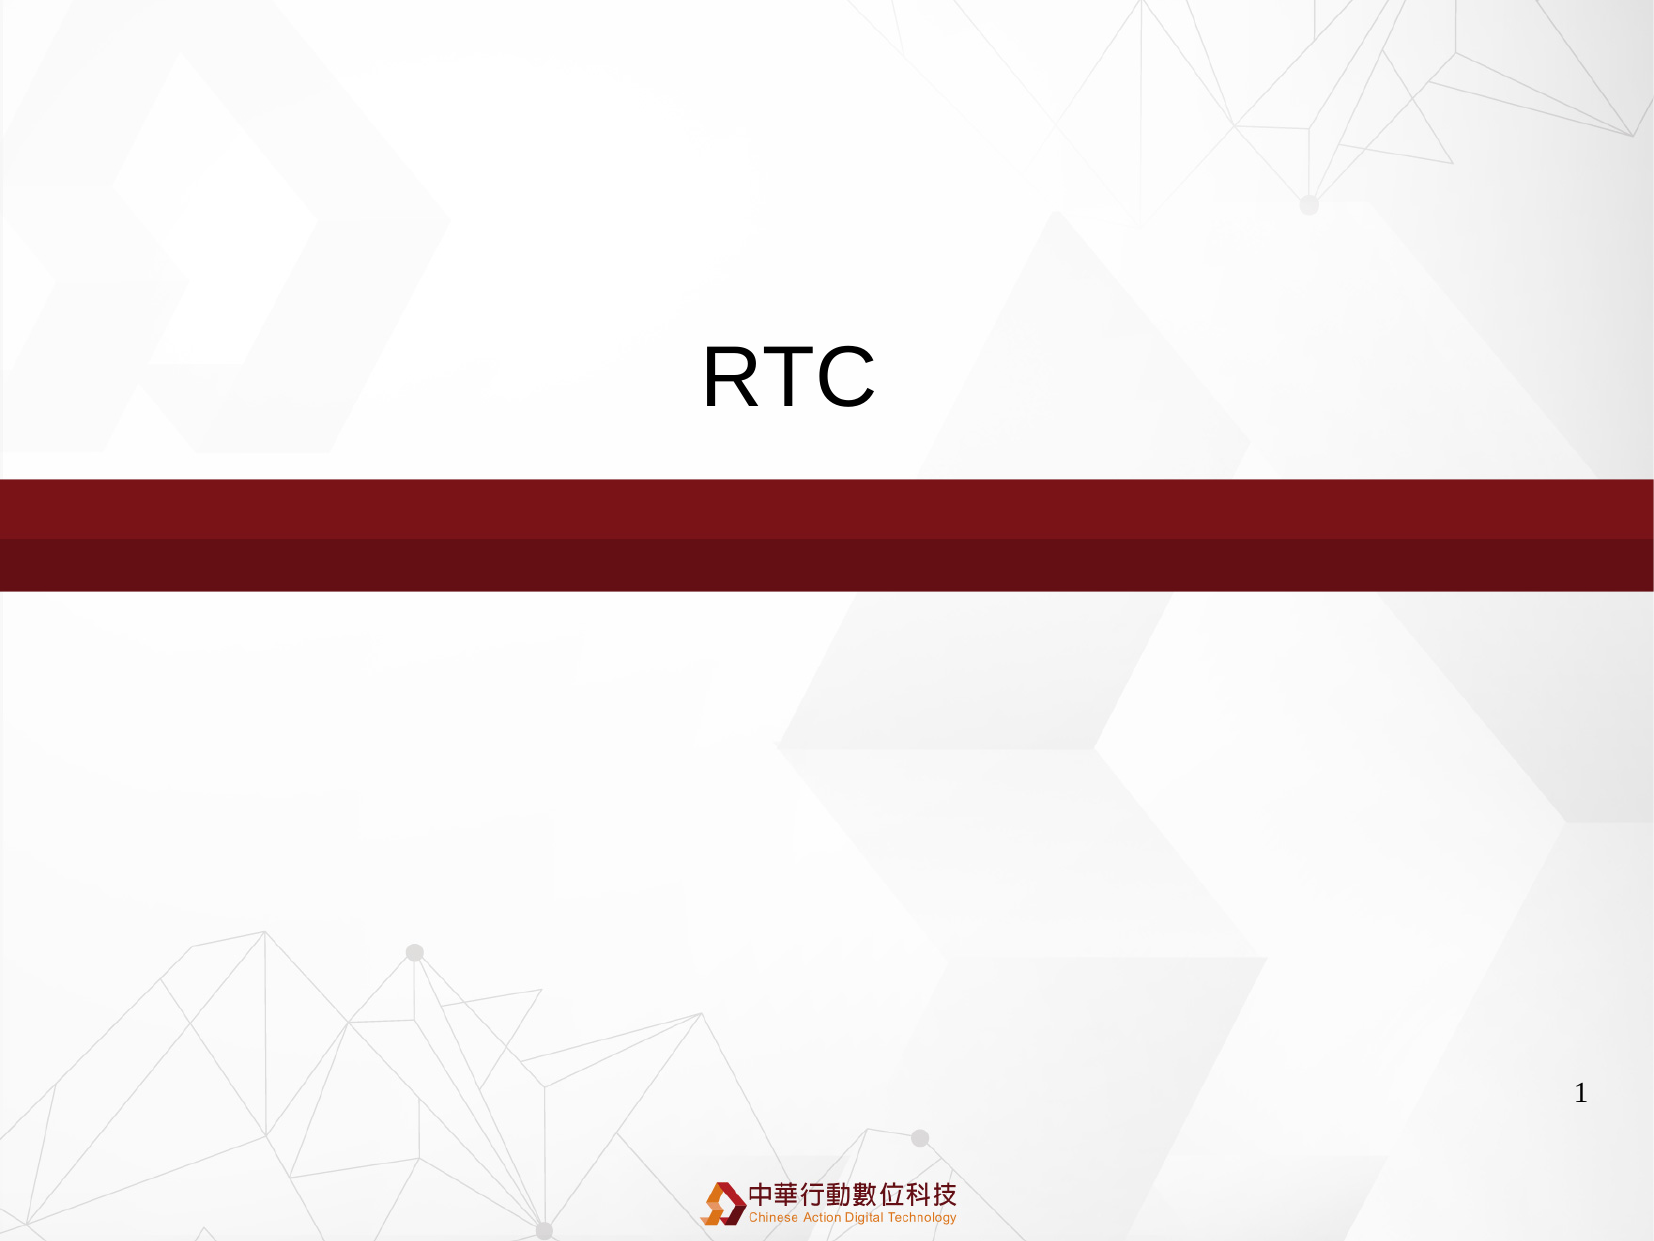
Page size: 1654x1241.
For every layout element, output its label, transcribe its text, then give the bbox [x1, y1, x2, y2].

picture [0, 0, 1654, 1241]
title RTC [45, 272, 1534, 481]
